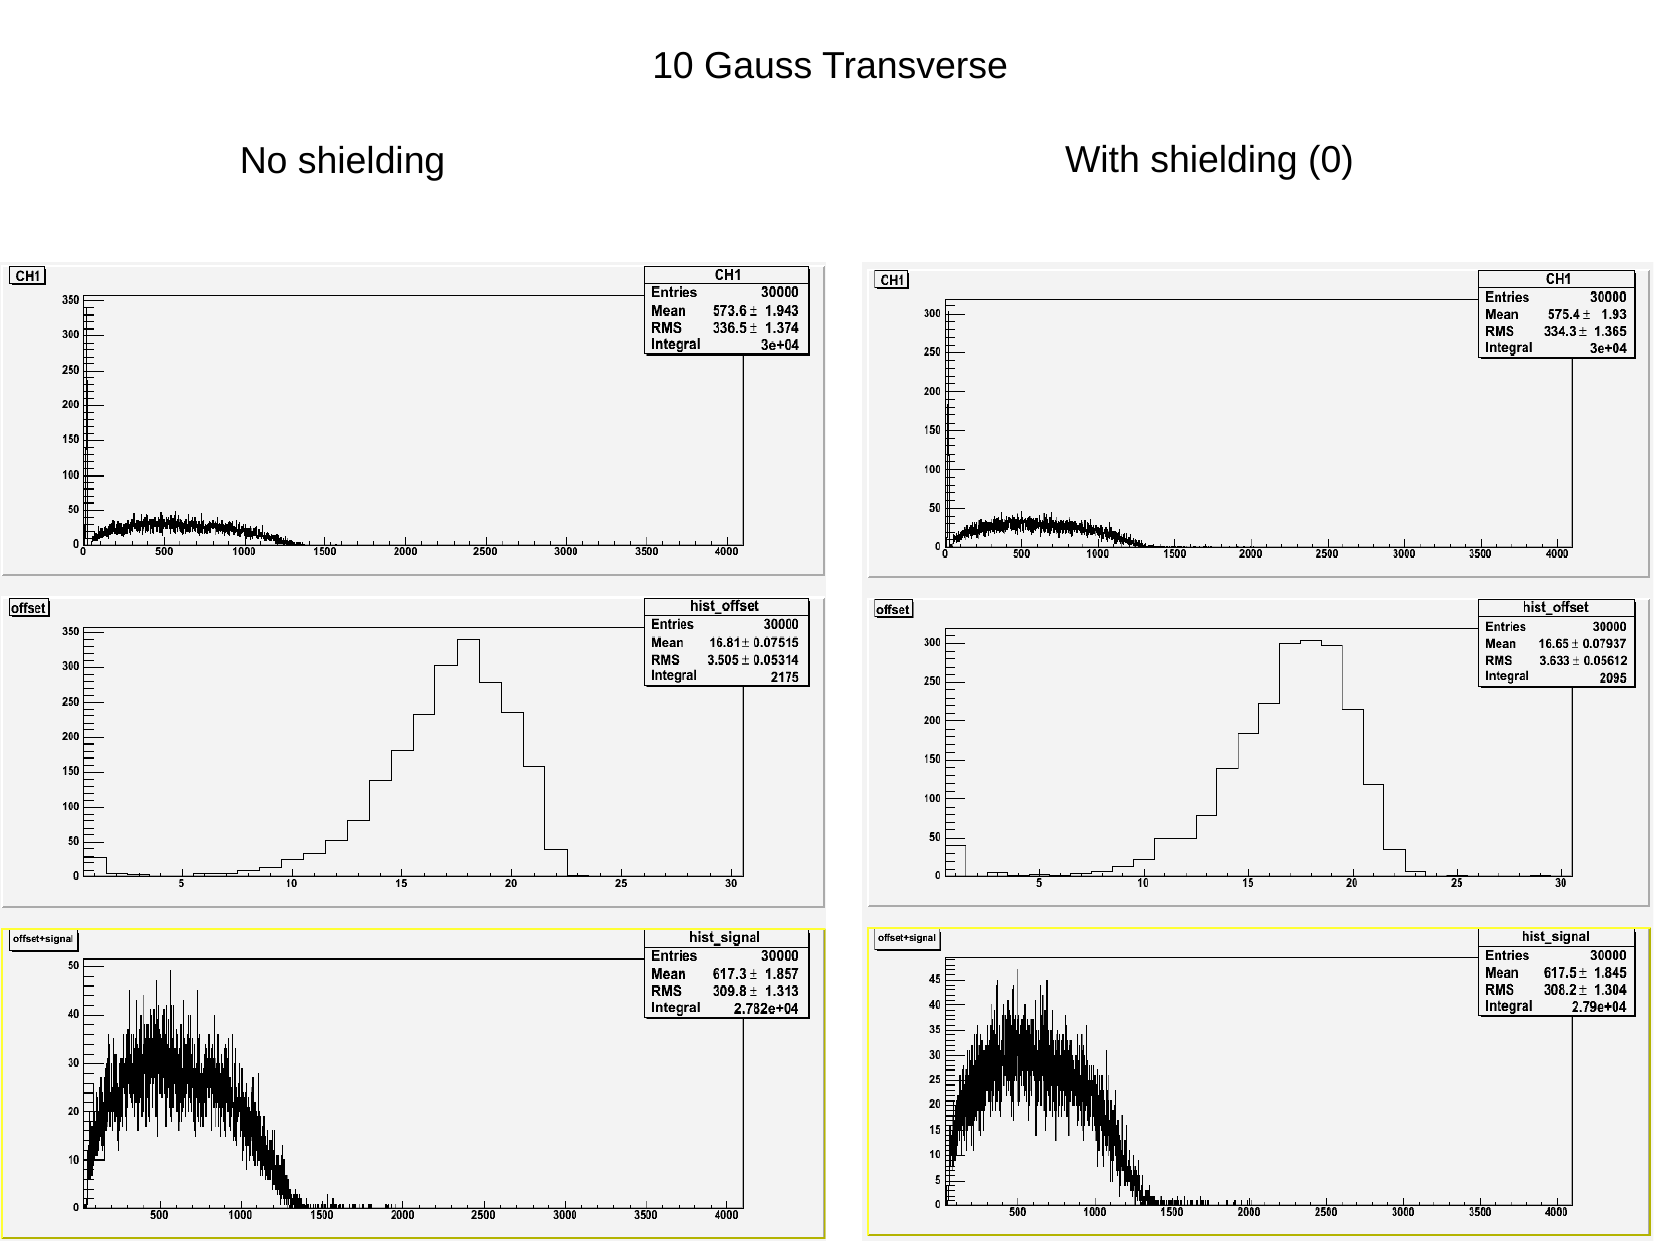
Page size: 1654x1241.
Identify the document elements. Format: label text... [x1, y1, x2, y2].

text_box No shielding [225, 131, 563, 189]
text_box With shielding (0) [1050, 130, 1388, 188]
picture [0, 262, 826, 1241]
text_box 10 Gauss Transverse [637, 37, 1088, 95]
picture [862, 262, 1654, 1241]
